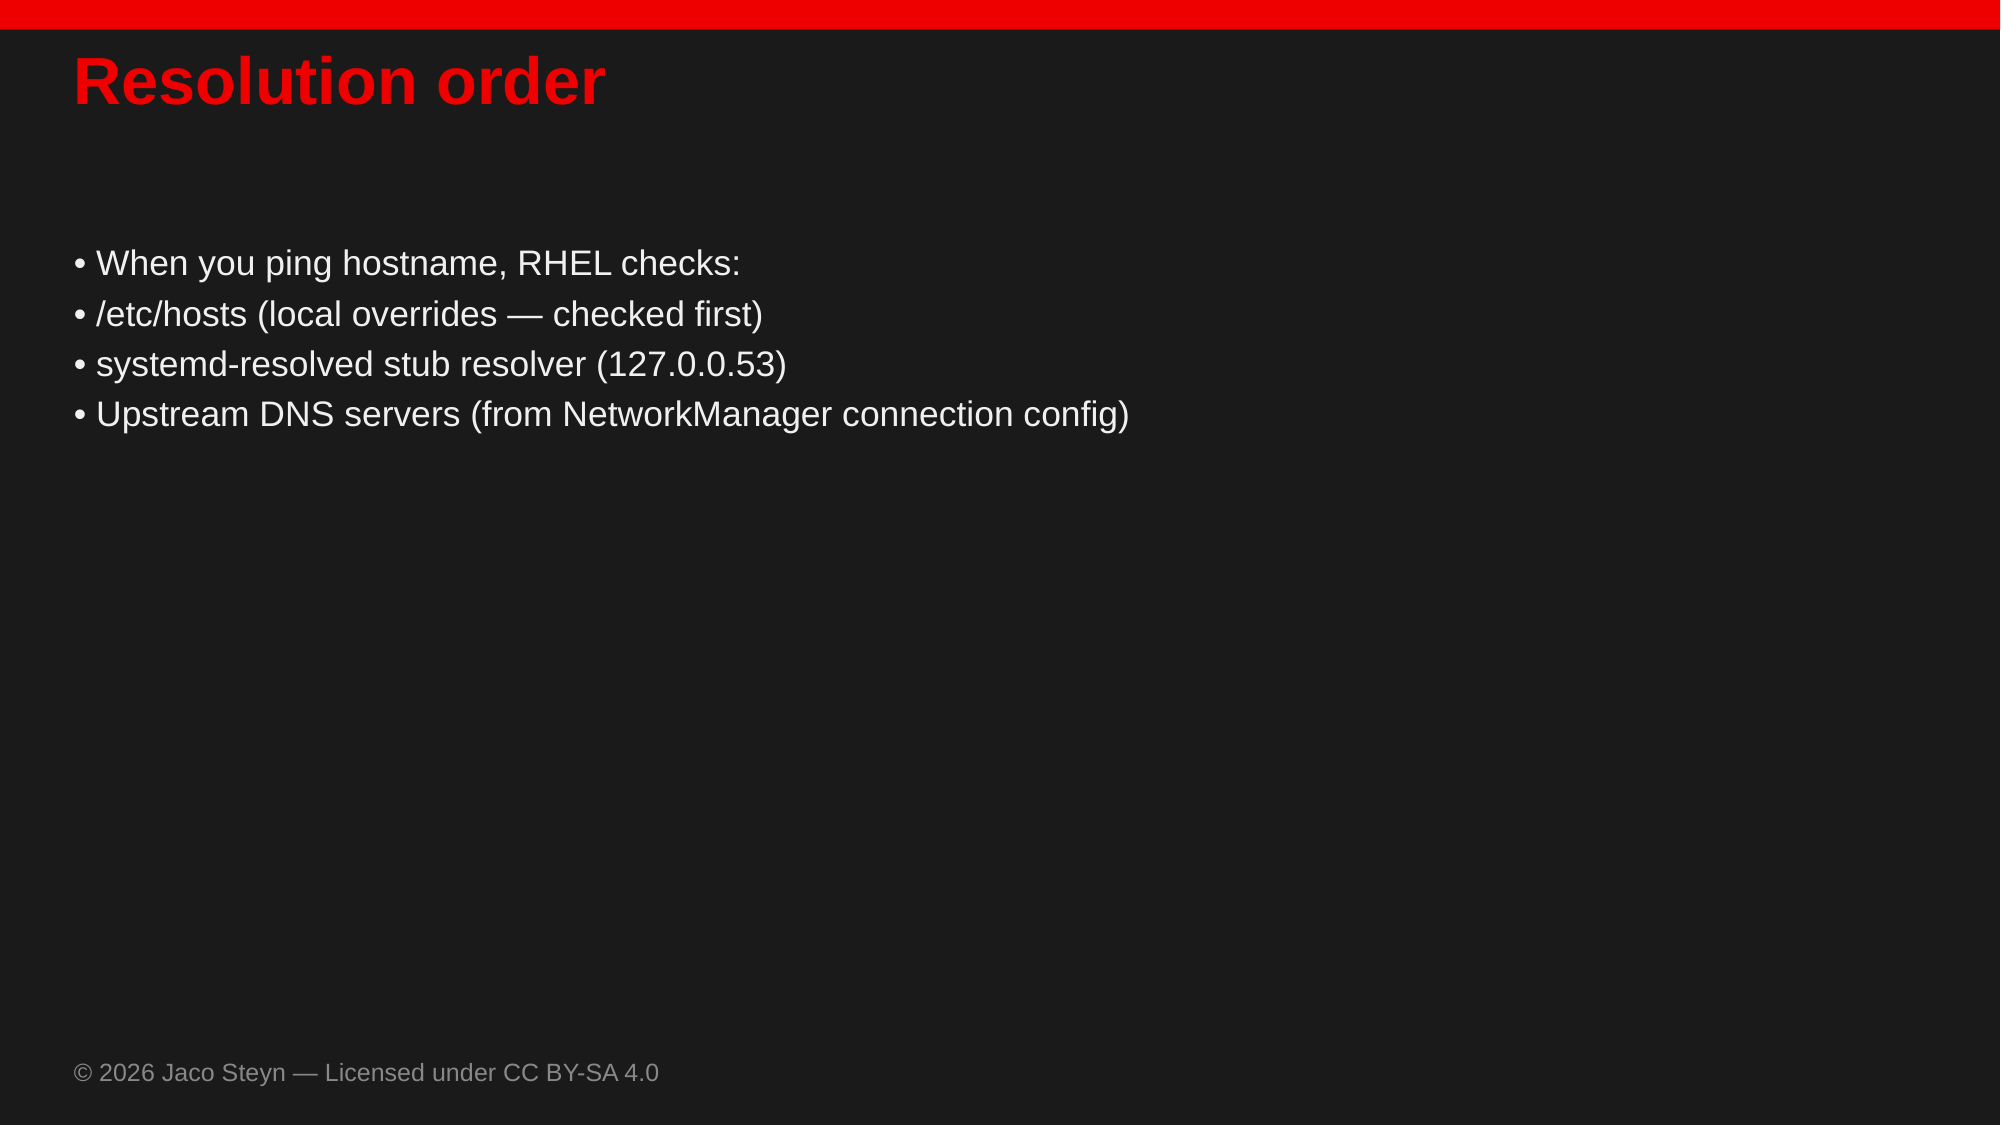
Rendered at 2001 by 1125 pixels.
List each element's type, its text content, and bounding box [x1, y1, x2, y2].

text_box [0, 0, 2001, 30]
text_box • When you ping hostname, RHEL checks: • /etc/hosts (local overrides — checked first) • systemd-resolved stub resolver (127.0.0.53) • Upstream DNS servers (from NetworkManager connection config) [59, 236, 1942, 1037]
text_box © 2026 Jaco Steyn — Licensed under CC BY-SA 4.0 [59, 1051, 1942, 1093]
text_box Resolution order [59, 36, 1942, 208]
